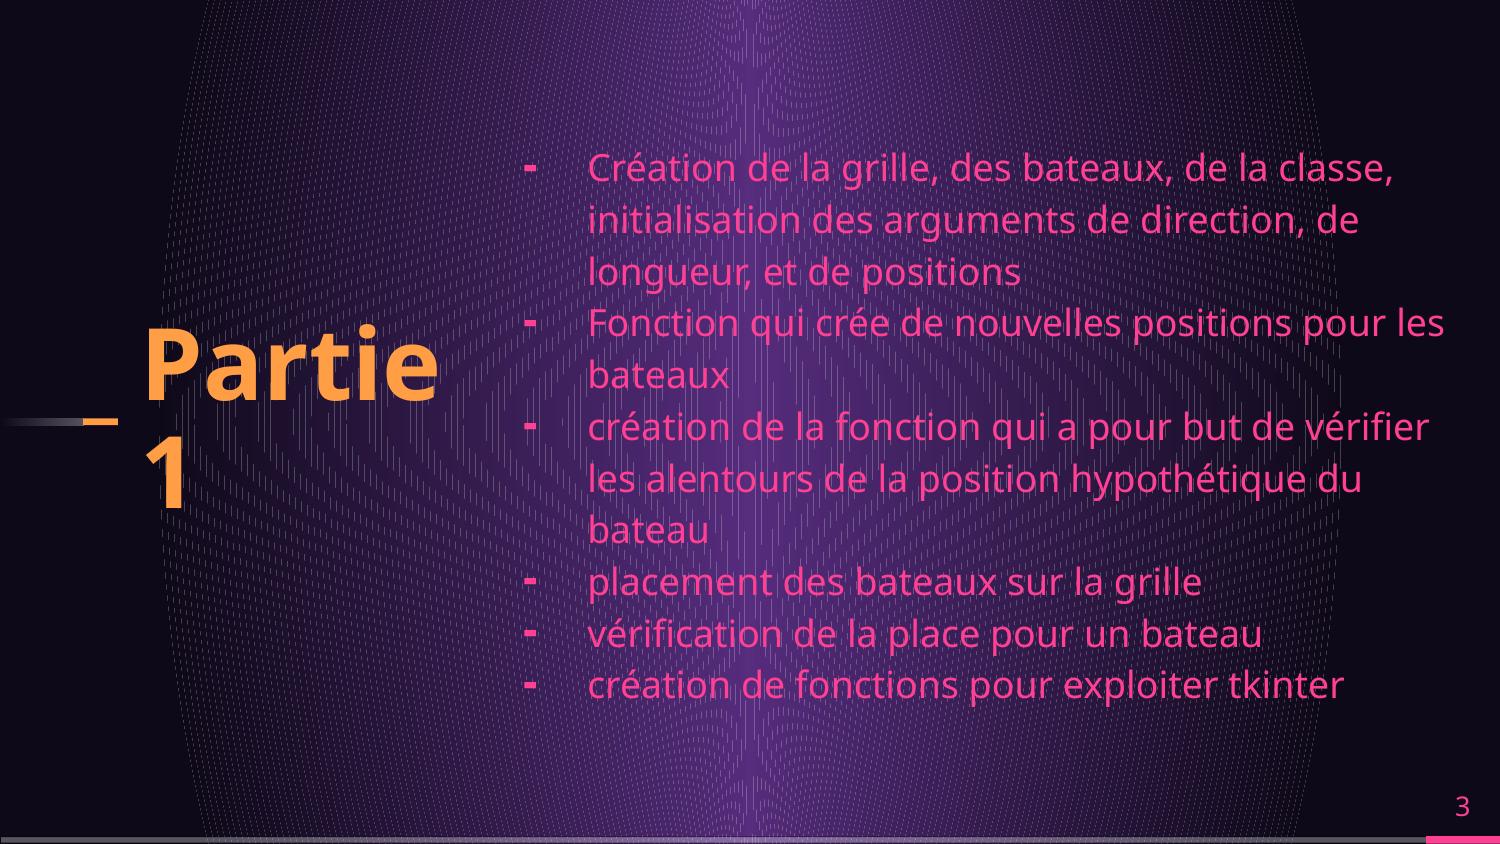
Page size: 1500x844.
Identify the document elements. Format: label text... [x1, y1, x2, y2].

subtitle Création de la grille, des bateaux, de la classe, initialisation des arguments de direction, de longueur, et de positions Fonction qui crée de nouvelles positions pour les bateaux création de la fonction qui a pour but de vérifier les alentours de la position hypothétique du bateau placement des bateaux sur la grille vérification de la place pour un bateau création de fonctions pour exploiter tkinter [512, 157, 1455, 686]
title Partie 1 [140, 326, 500, 517]
slide_number 1 [1426, 779, 1500, 837]
